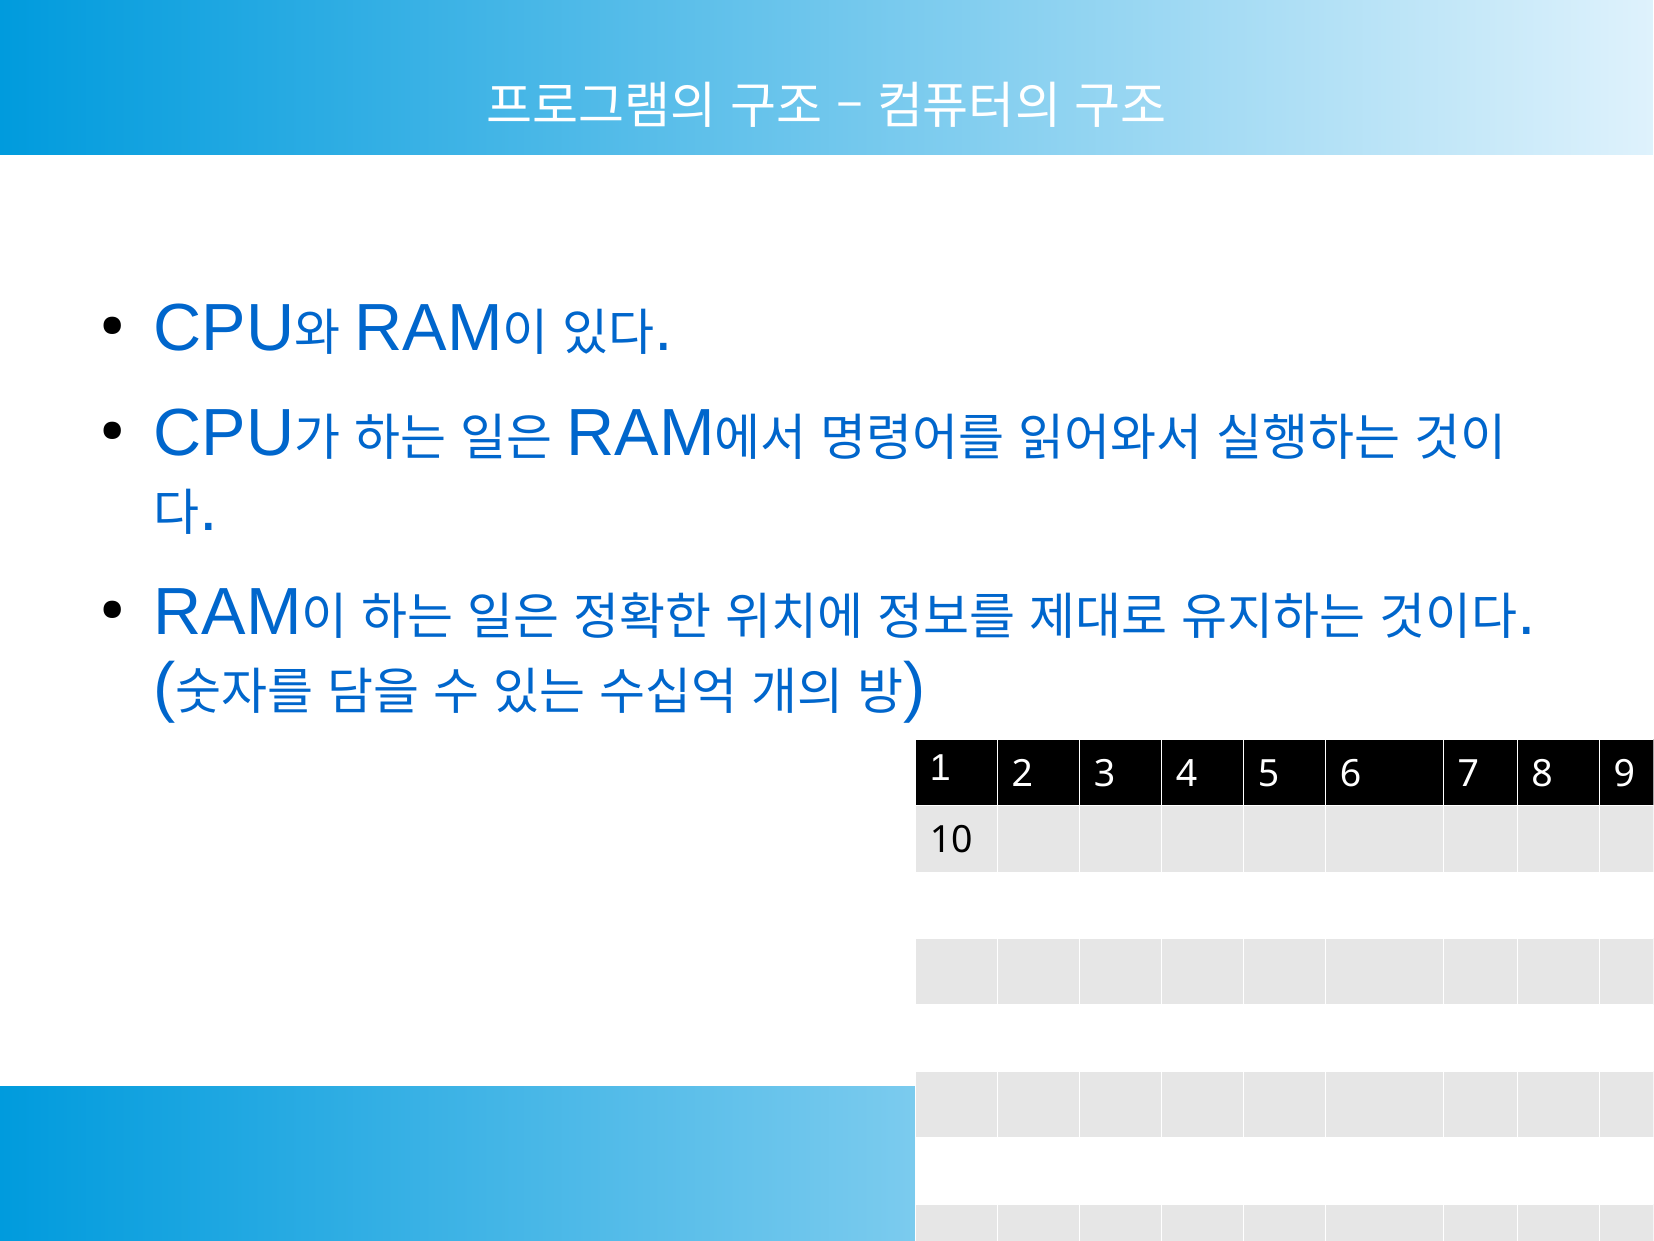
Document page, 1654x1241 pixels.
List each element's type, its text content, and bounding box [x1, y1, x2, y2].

table_cell [998, 1205, 1079, 1241]
table_cell [1600, 939, 1654, 1004]
table_header 1 [916, 740, 997, 805]
table_cell [1244, 1072, 1325, 1137]
table_cell [1162, 806, 1243, 872]
table_header 3 [1080, 740, 1161, 805]
title 프로그램의 구조 – 컴퓨터의 구조 [82, 49, 1571, 155]
table_cell [1326, 1072, 1443, 1137]
table_cell [1244, 939, 1325, 1004]
table_header 9 [1600, 740, 1654, 805]
table_cell [1444, 1005, 1517, 1071]
table_cell [1080, 1205, 1161, 1241]
table_cell [1444, 873, 1517, 938]
table_cell [1162, 1072, 1243, 1137]
table_cell [1244, 873, 1325, 938]
table_cell [916, 1205, 997, 1241]
table_cell [998, 806, 1079, 872]
table_cell [1244, 1005, 1325, 1071]
table_cell [1444, 1072, 1517, 1137]
table_cell [1600, 806, 1654, 872]
list CPU와 RAM이 있다. CPU가 하는 일은 RAM에서 명령어를 읽어와서 실행하는 것이다. RAM이 하는 일은 정확한 위치에 정보를 제대로 유지하는 것이다. (숫자를 담을 수 있는 수십억 개의 방) [82, 290, 1571, 1010]
table_cell [1600, 1072, 1654, 1137]
table_cell [998, 1072, 1079, 1137]
table_cell [998, 873, 1079, 938]
table_cell [916, 1005, 997, 1071]
table_cell [1518, 1005, 1599, 1071]
table_cell [1080, 1138, 1161, 1204]
table_cell [1518, 806, 1599, 872]
table_cell [1444, 939, 1517, 1004]
table_cell [1244, 806, 1325, 872]
table_cell [1326, 873, 1443, 938]
table_cell [1162, 939, 1243, 1004]
table_cell [1518, 1138, 1599, 1204]
table_cell [1244, 1205, 1325, 1241]
table_cell [1162, 1005, 1243, 1071]
table_cell [1518, 1205, 1599, 1241]
table_cell [1600, 873, 1654, 938]
table_cell [998, 939, 1079, 1004]
table_cell [1162, 873, 1243, 938]
table_cell [1080, 939, 1161, 1004]
table_cell [916, 1072, 997, 1137]
table_header 8 [1518, 740, 1599, 805]
table_cell [1444, 1138, 1517, 1204]
table_cell [998, 1138, 1079, 1204]
table_header 6 [1326, 740, 1443, 805]
table_header 4 [1162, 740, 1243, 805]
table_cell [1162, 1205, 1243, 1241]
table_cell [916, 1138, 997, 1204]
table_cell [1080, 1005, 1161, 1071]
table_cell [916, 939, 997, 1004]
table_cell [998, 1005, 1079, 1071]
table_cell [1326, 1005, 1443, 1071]
table_cell [1162, 1138, 1243, 1204]
table_cell [1080, 1072, 1161, 1137]
table_header 2 [998, 740, 1079, 805]
table_cell [1444, 806, 1517, 872]
table_cell [1326, 939, 1443, 1004]
table_cell [1600, 1205, 1654, 1241]
table_cell [1326, 806, 1443, 872]
table_cell [1518, 873, 1599, 938]
table_cell [1518, 1072, 1599, 1137]
table_cell [1600, 1138, 1654, 1204]
table_cell [1444, 1205, 1517, 1241]
table_cell [916, 873, 997, 938]
table_cell [1080, 806, 1161, 872]
table_cell [1600, 1005, 1654, 1071]
table_cell [1326, 1138, 1443, 1204]
table_header 5 [1244, 740, 1325, 805]
table_cell [1326, 1205, 1443, 1241]
table_cell 10 [916, 806, 997, 872]
table_cell [1080, 873, 1161, 938]
table_cell [1244, 1138, 1325, 1204]
table_cell [1518, 939, 1599, 1004]
table_header 7 [1444, 740, 1517, 805]
